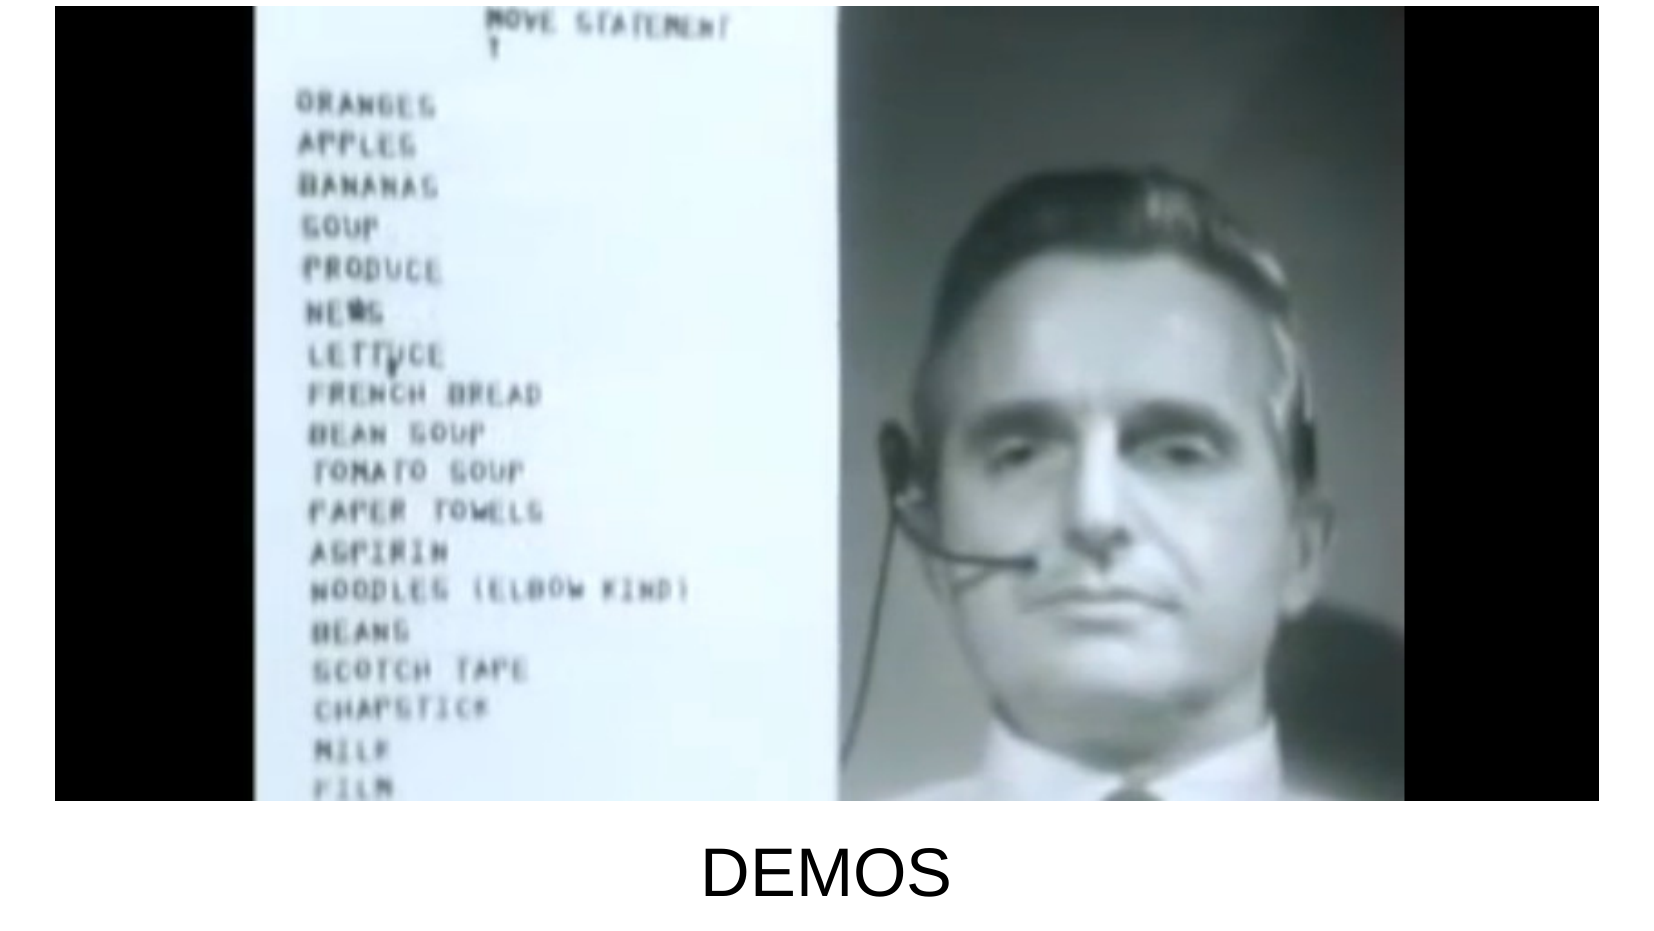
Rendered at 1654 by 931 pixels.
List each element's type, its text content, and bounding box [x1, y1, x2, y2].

picture [55, 6, 1599, 801]
title DEMOS [82, 801, 1571, 931]
